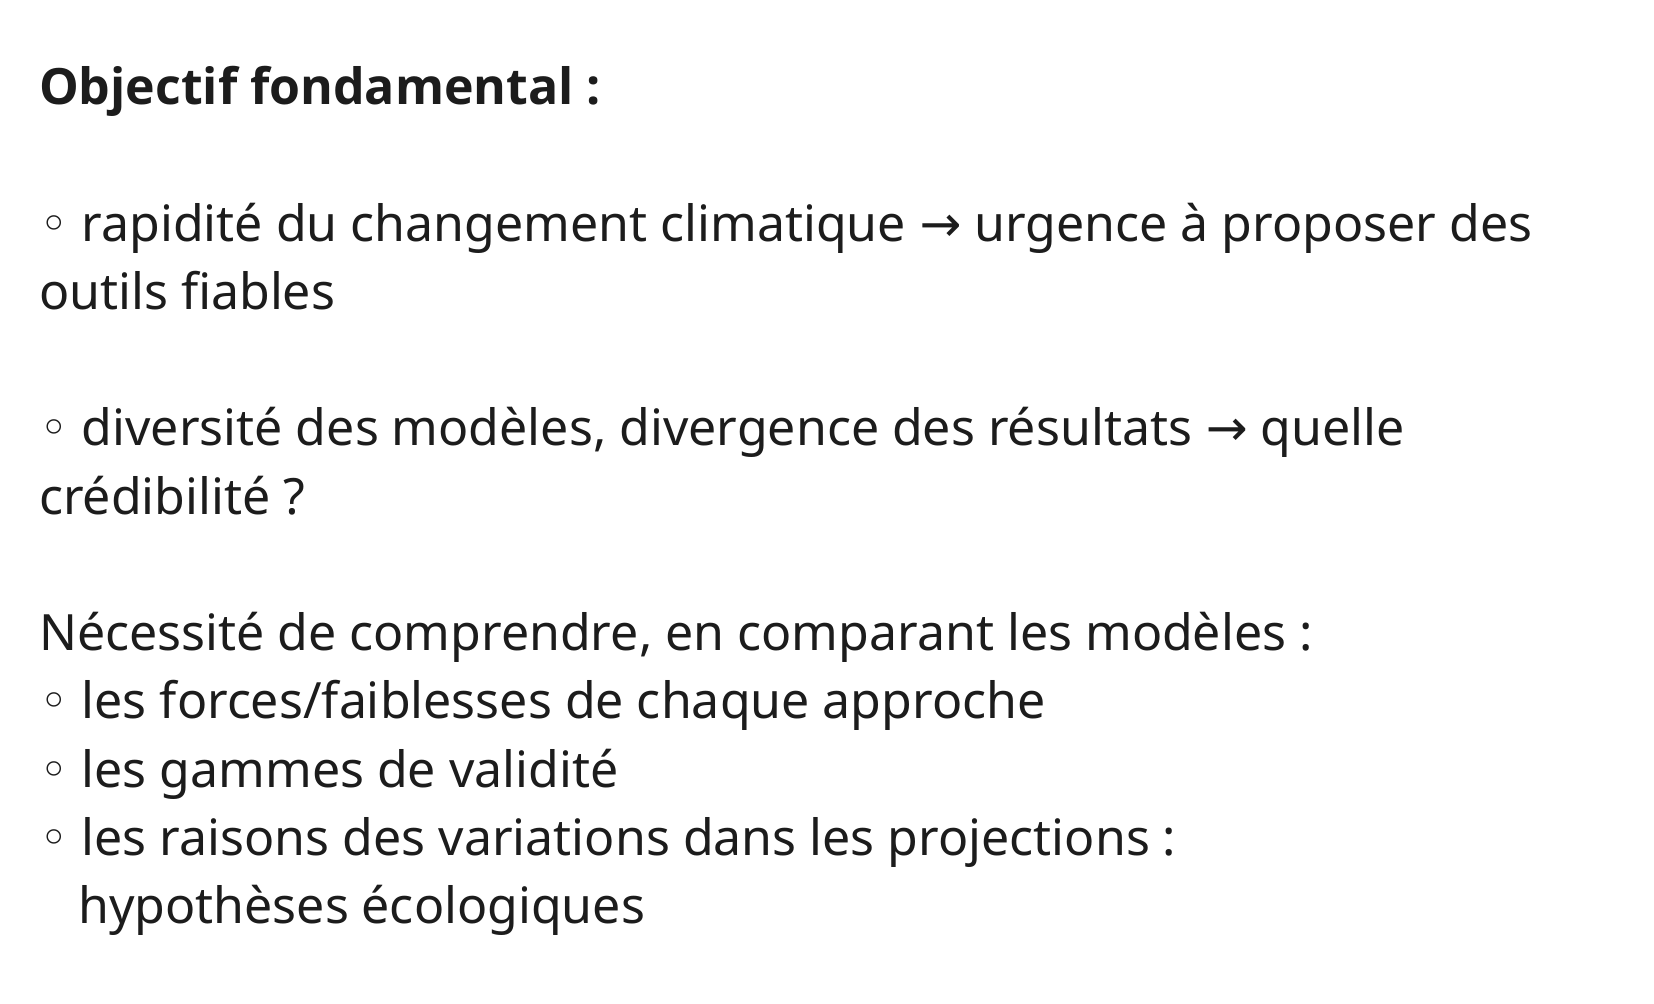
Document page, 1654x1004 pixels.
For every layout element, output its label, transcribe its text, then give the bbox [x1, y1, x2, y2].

subtitle Objectif fondamental : ◦ rapidité du changement climatique → urgence à proposer des outils fiables ◦ diversité des modèles, divergence des résultats → quelle crédibilité ? Nécessité de comprendre, en comparant les modèles : ◦ les forces/faiblesses de chaque approche ◦ les gammes de validité ◦ les raisons des variations dans les projections : hypothèses écologiques [39, 50, 1644, 968]
